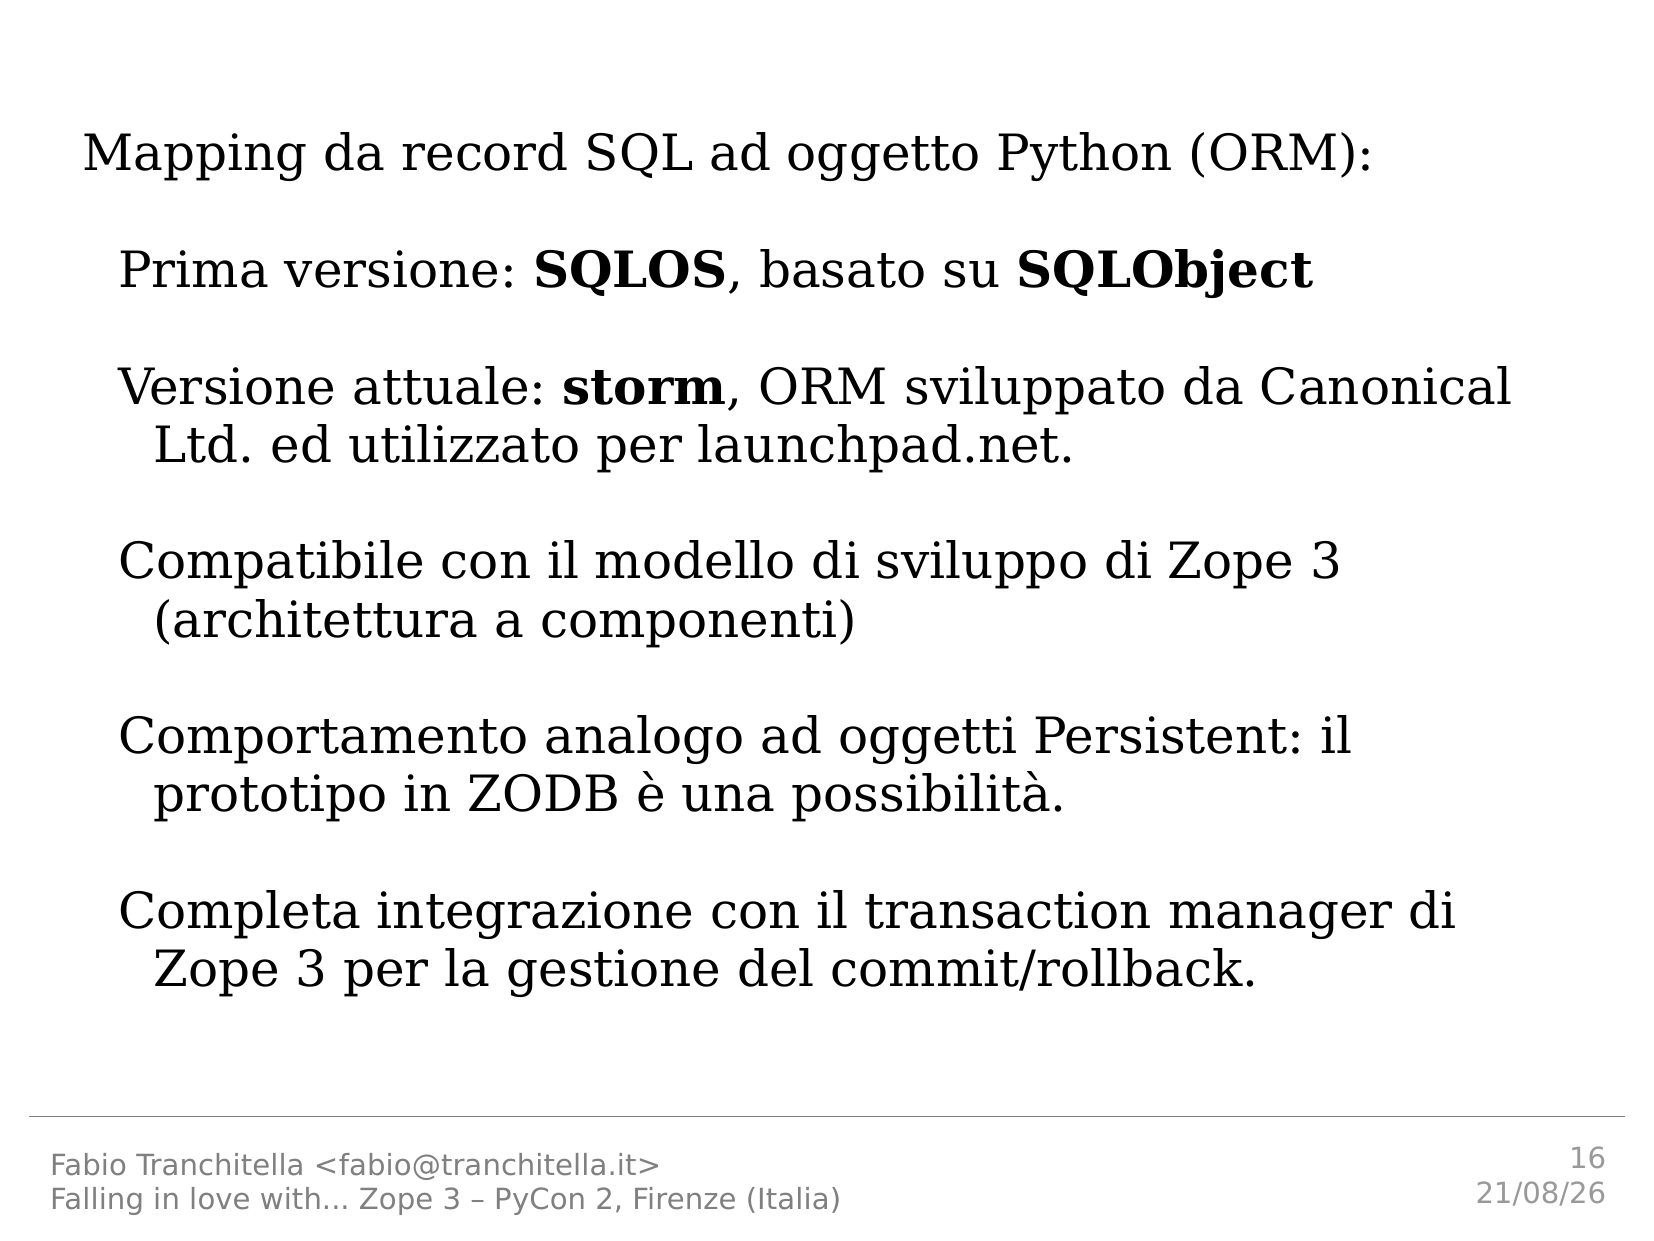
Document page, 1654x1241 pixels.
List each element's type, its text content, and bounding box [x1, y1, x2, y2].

subtitle Mapping da record SQL ad oggetto Python (ORM): Prima versione: SQLOS, basato su SQLObject Versione attuale: storm, ORM sviluppato da Canonical Ltd. ed utilizzato per launchpad.net. Compatibile con il modello di sviluppo di Zope 3 (architettura a componenti) Comportamento analogo ad oggetti Persistent: il prototipo in ZODB è una possibilità. Completa integrazione con il transaction manager di Zope 3 per la gestione del commit/rollback. [82, 59, 1571, 1063]
